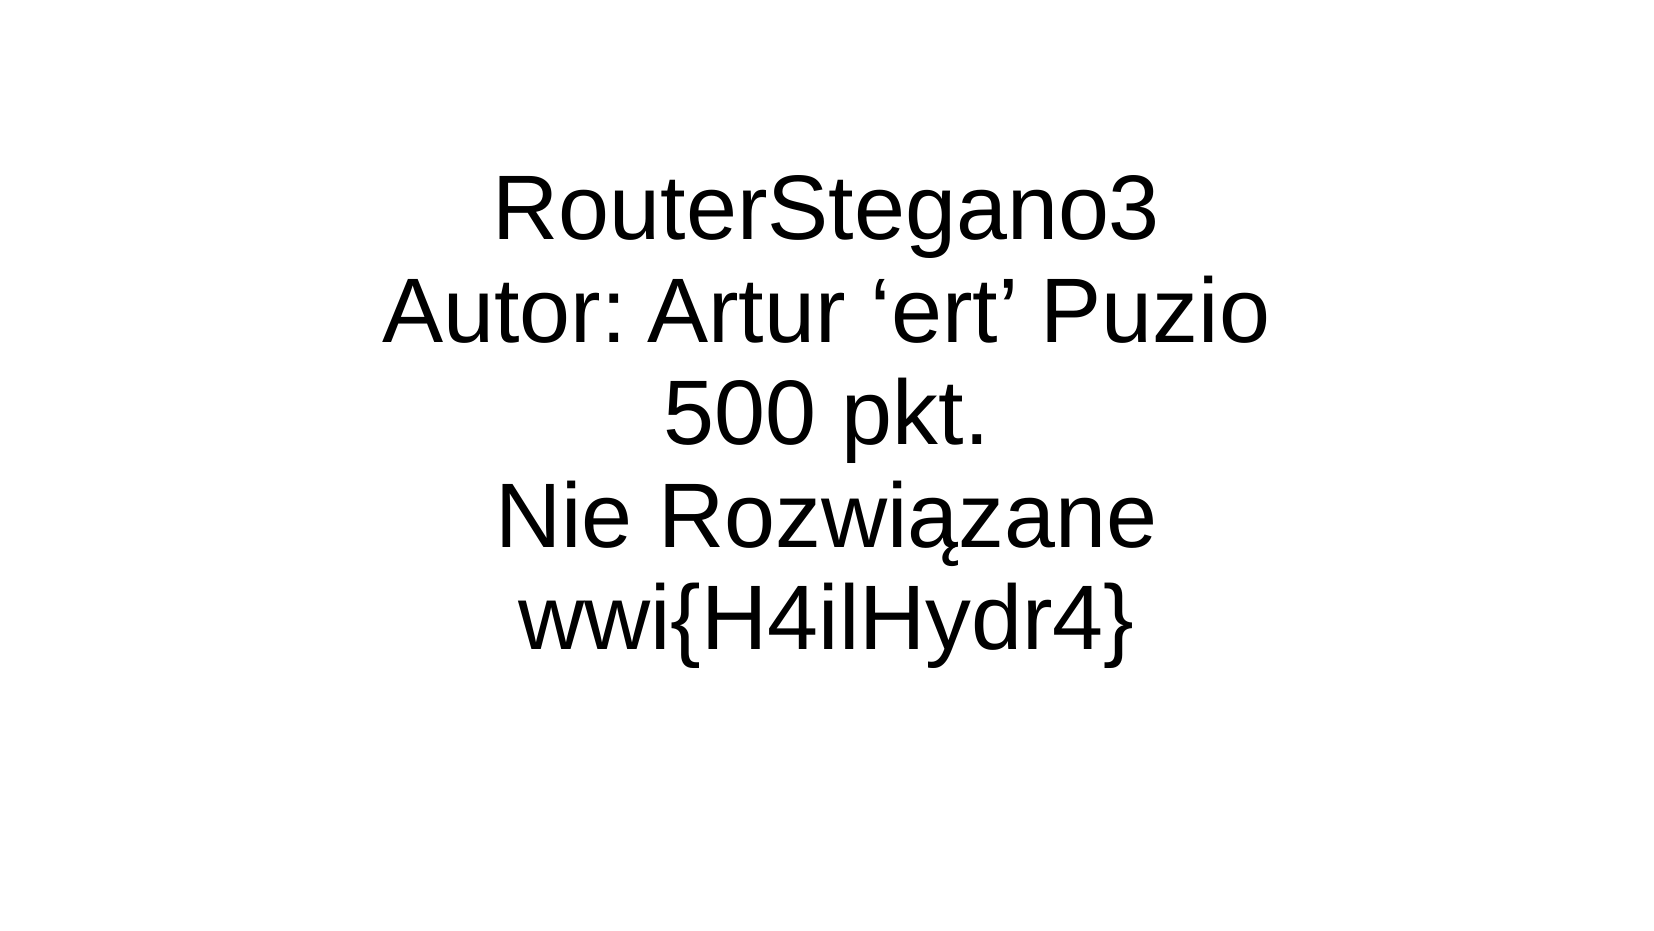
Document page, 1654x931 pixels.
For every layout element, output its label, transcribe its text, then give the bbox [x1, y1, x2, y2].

subtitle RouterStegano3 Autor: Artur ‘ert’ Puzio 500 pkt. Nie Rozwiązane wwi{H4ilHydr4} [82, 95, 1571, 815]
